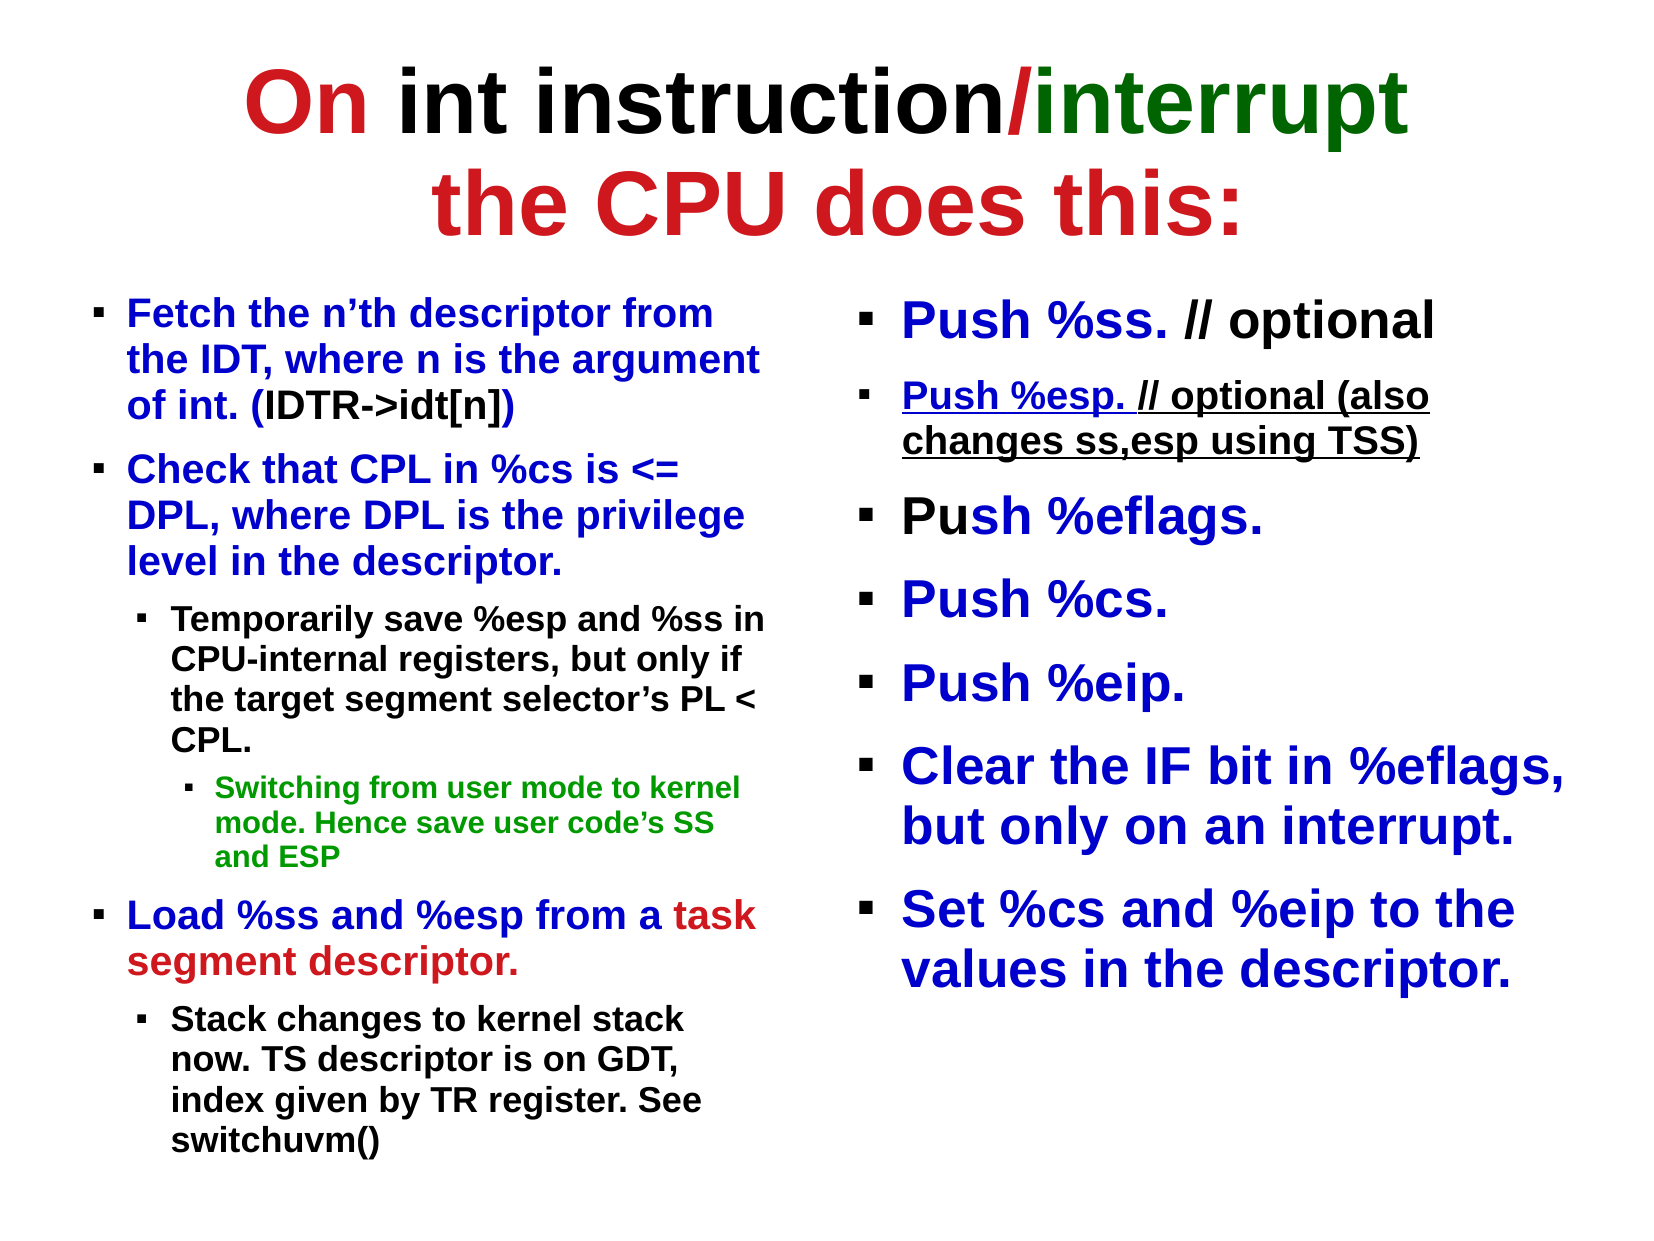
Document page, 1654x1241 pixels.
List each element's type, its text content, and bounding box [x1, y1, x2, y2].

list Fetch the n’th descriptor from the IDT, where n is the argument of int. (IDTR->idt[n]) Check that CPL in %cs is <= DPL, where DPL is the privilege level in the descriptor. Temporarily save %esp and %ss in CPU-internal registers, but only if the target segment selector’s PL < CPL. Switching from user mode to kernel mode. Hence save user code’s SS and ESP Load %ss and %esp from a task segment descriptor. Stack changes to kernel stack now. TS descriptor is on GDT, index given by TR register. See switchuvm() [82, 290, 768, 1182]
title On int instruction/interrupt the CPU does this: [82, 49, 1571, 257]
list Push %ss. // optional Push %esp. // optional (also changes ss,esp using TSS) Push %eflags. Push %cs. Push %eip. Clear the IF bit in %eflags, but only on an interrupt. Set %cs and %eip to the values in the descriptor. [845, 290, 1572, 1010]
